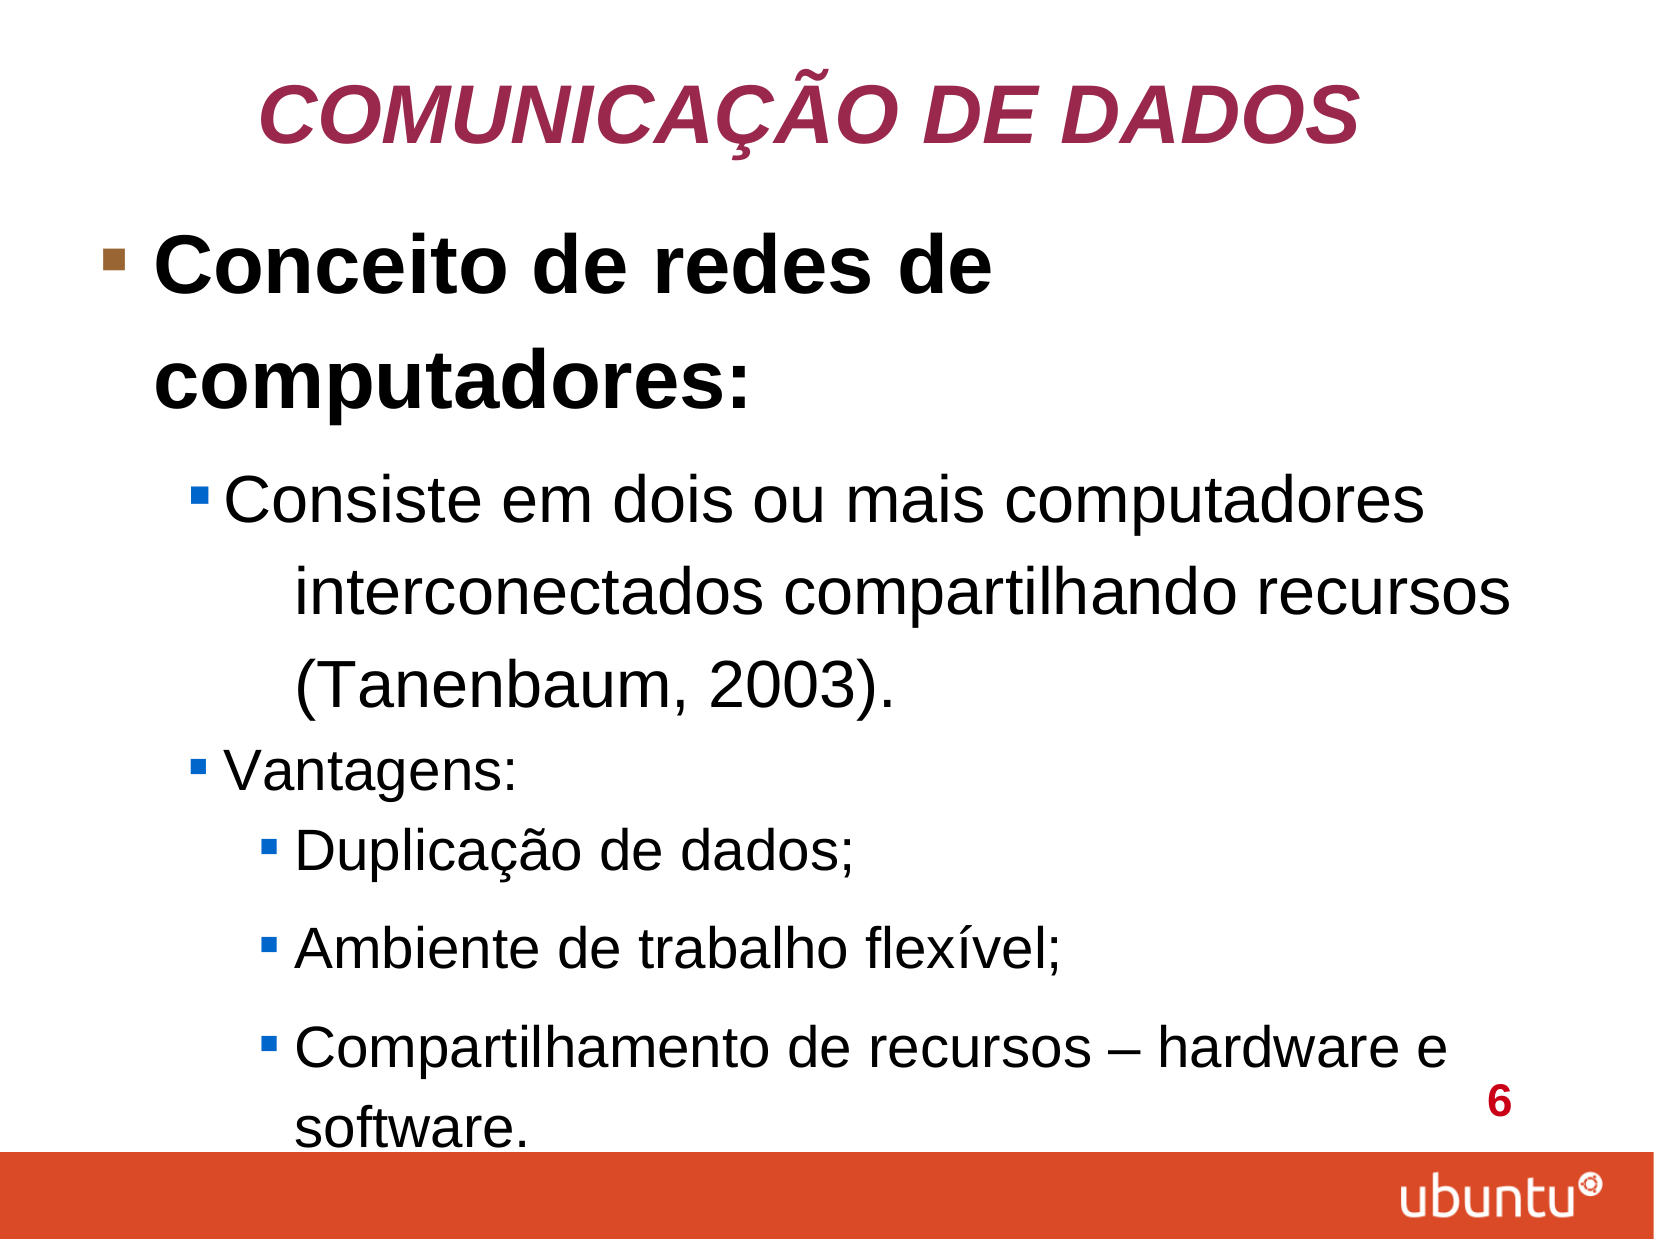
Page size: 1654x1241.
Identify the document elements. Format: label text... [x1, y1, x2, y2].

picture [0, 1152, 1654, 1239]
title COMUNICAÇÃO DE DADOS [76, 7, 1565, 200]
text_box <number> [1473, 1063, 1654, 1134]
list Conceito de redes de computadores: Consiste em dois ou mais computadores interconectados compartilhando recursos (Tanenbaum, 2003). Vantagens: Duplicação de dados; Ambiente de trabalho flexível; Compartilhamento de recursos – hardware e software. [82, 195, 1571, 1161]
